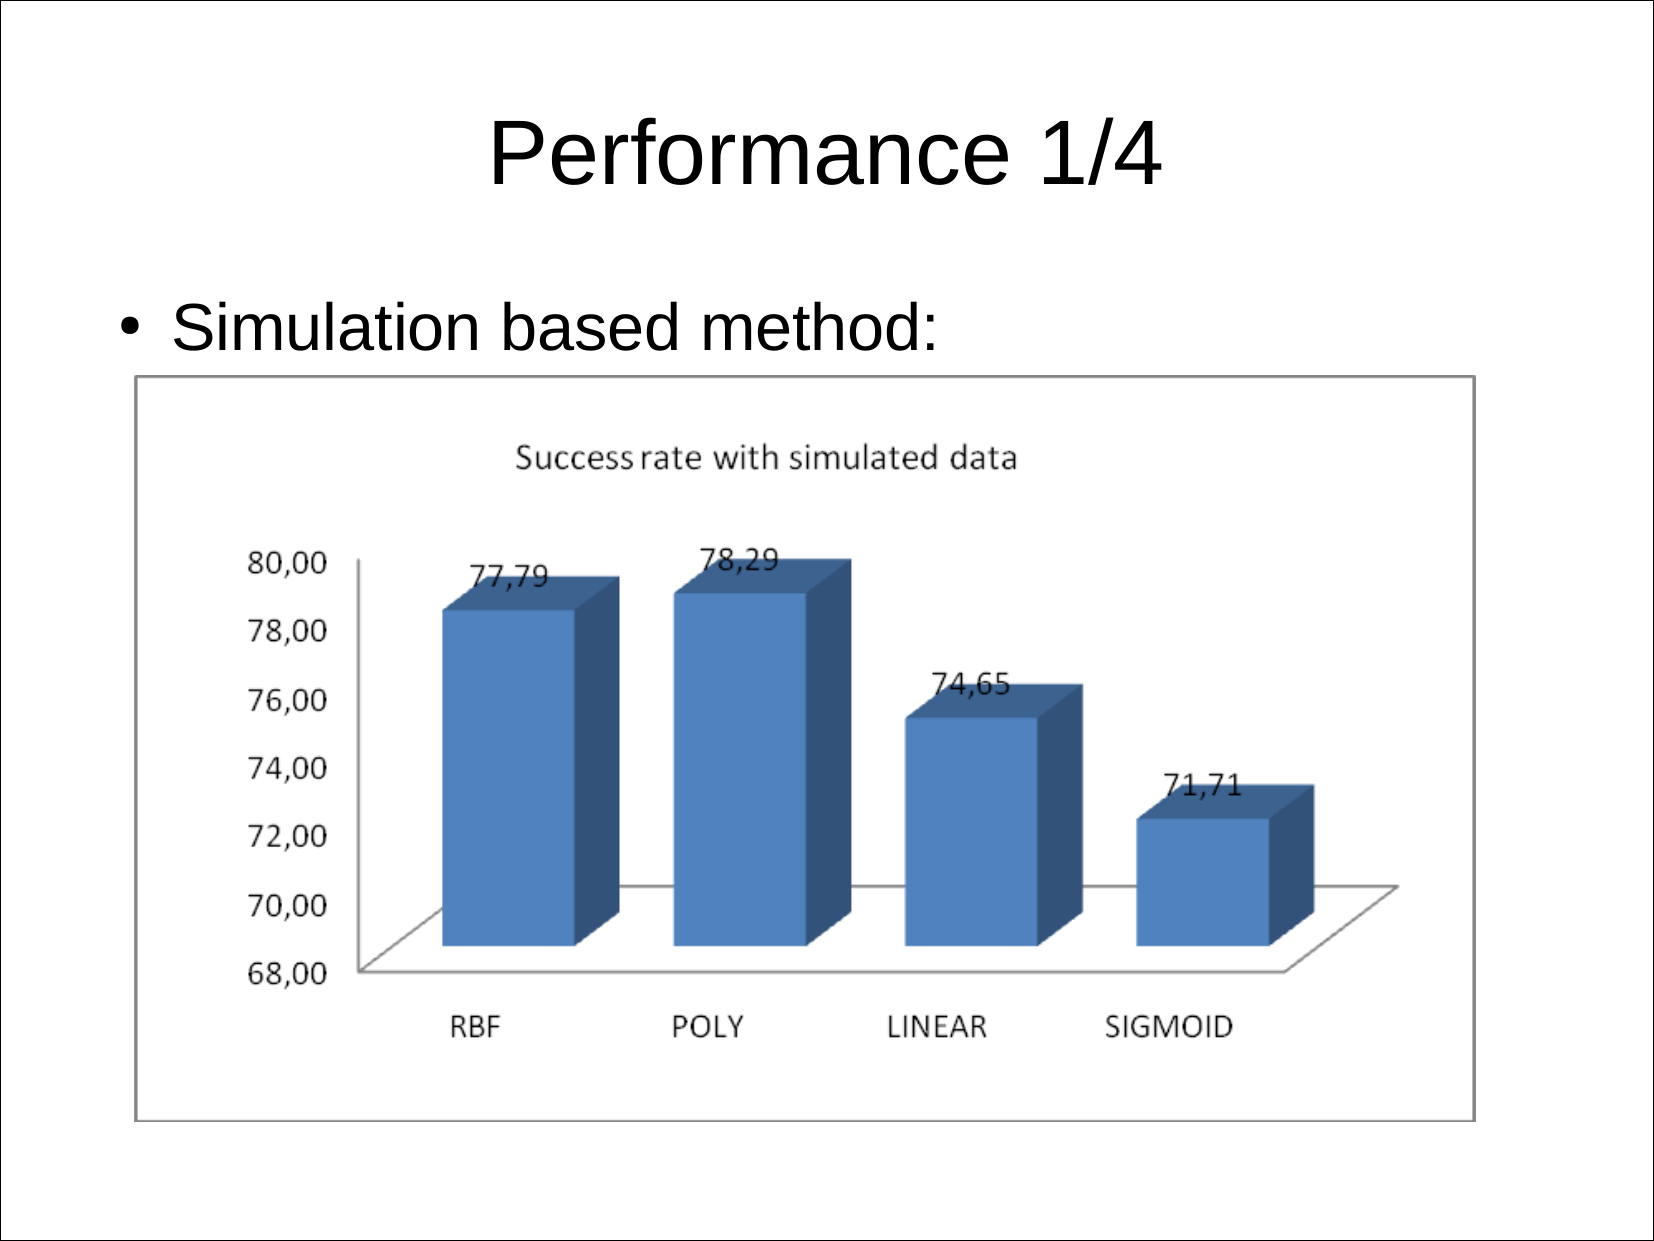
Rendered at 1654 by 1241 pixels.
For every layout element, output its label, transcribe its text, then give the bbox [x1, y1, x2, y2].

title Performance 1/4 [82, 49, 1571, 257]
picture [133, 375, 1476, 1123]
list Simulation based method: [82, 290, 1571, 1094]
